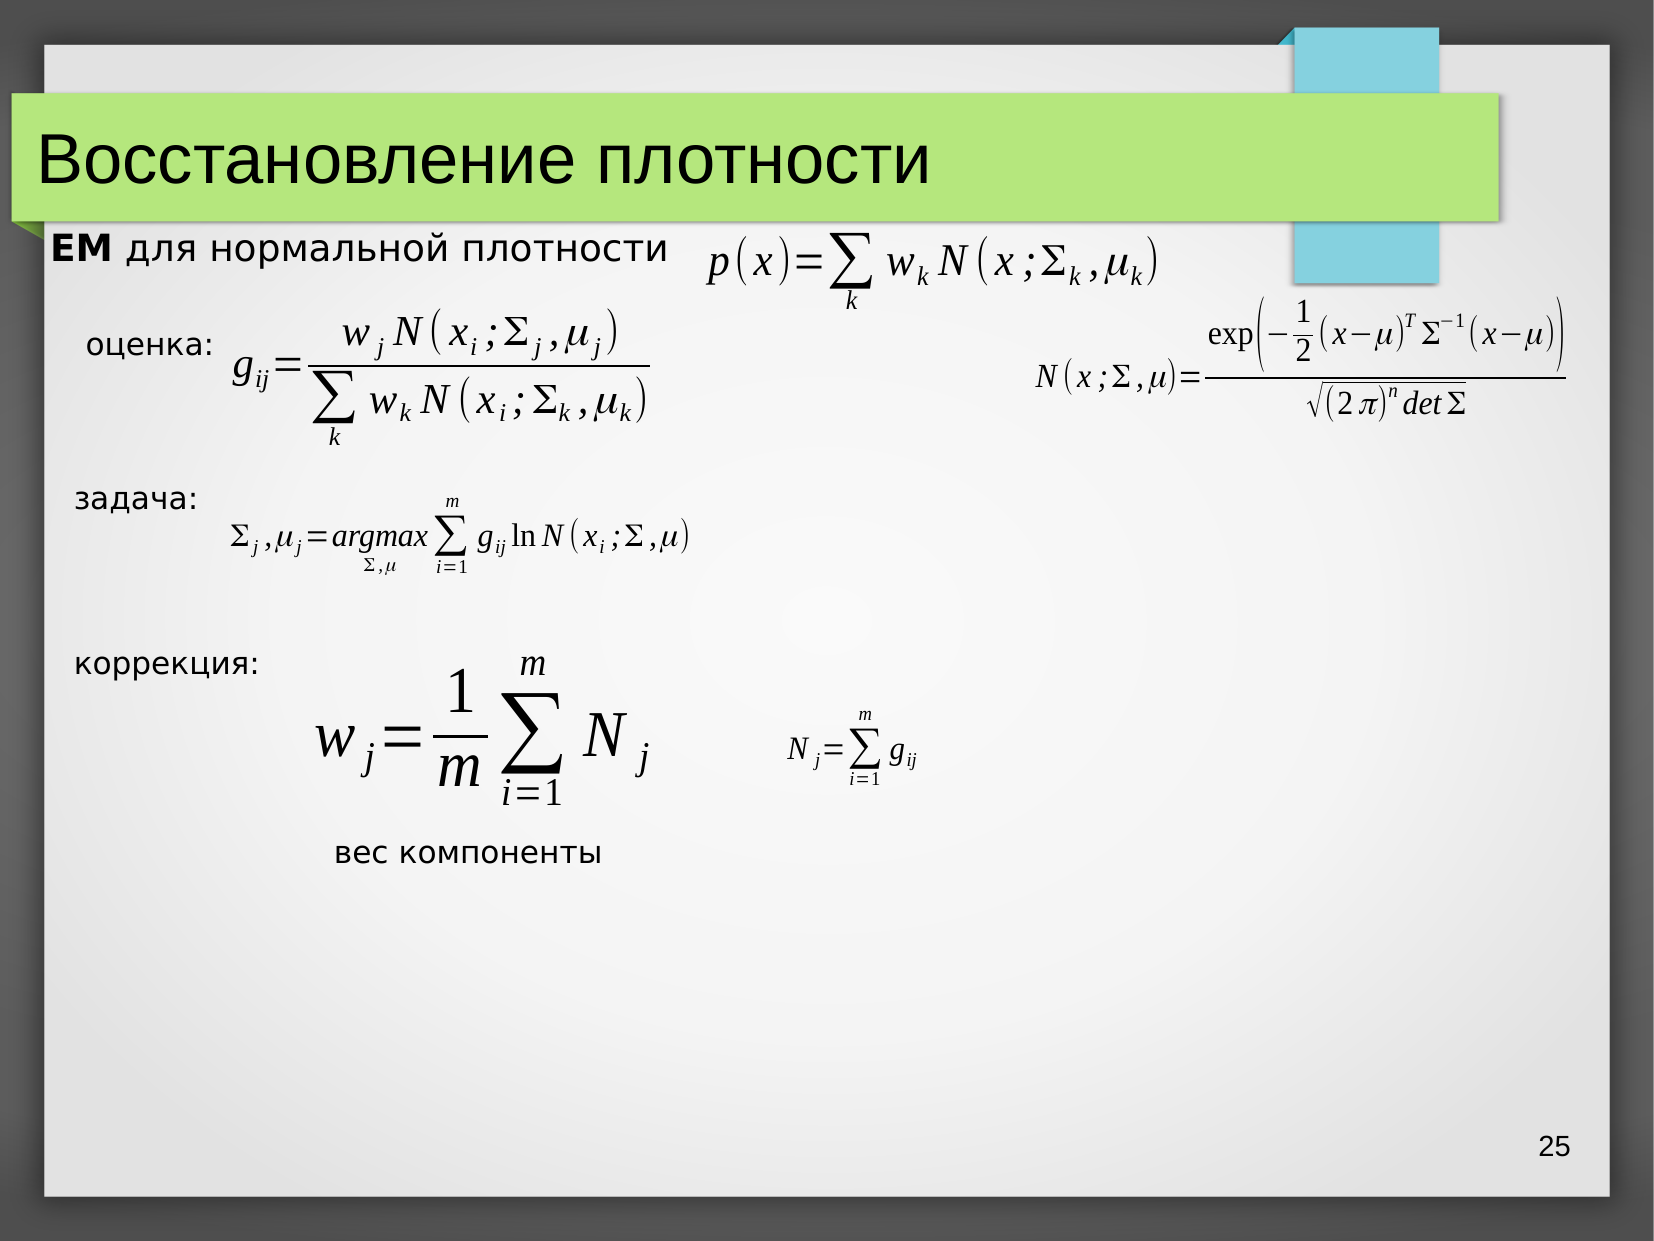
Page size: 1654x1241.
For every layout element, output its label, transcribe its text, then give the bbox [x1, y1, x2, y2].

text_box задача: [59, 473, 225, 532]
chart [779, 706, 924, 792]
text_box вес компоненты [318, 826, 662, 886]
text_box оценка: [70, 318, 224, 378]
text_box EM для нормальной плотности [35, 219, 1170, 296]
chart [222, 494, 697, 579]
title Восстановление плотности [35, 118, 1489, 200]
chart [696, 229, 1575, 426]
chart [224, 307, 659, 454]
chart [307, 649, 657, 818]
picture [0, 0, 1654, 1241]
text_box коррекция: [59, 637, 284, 697]
